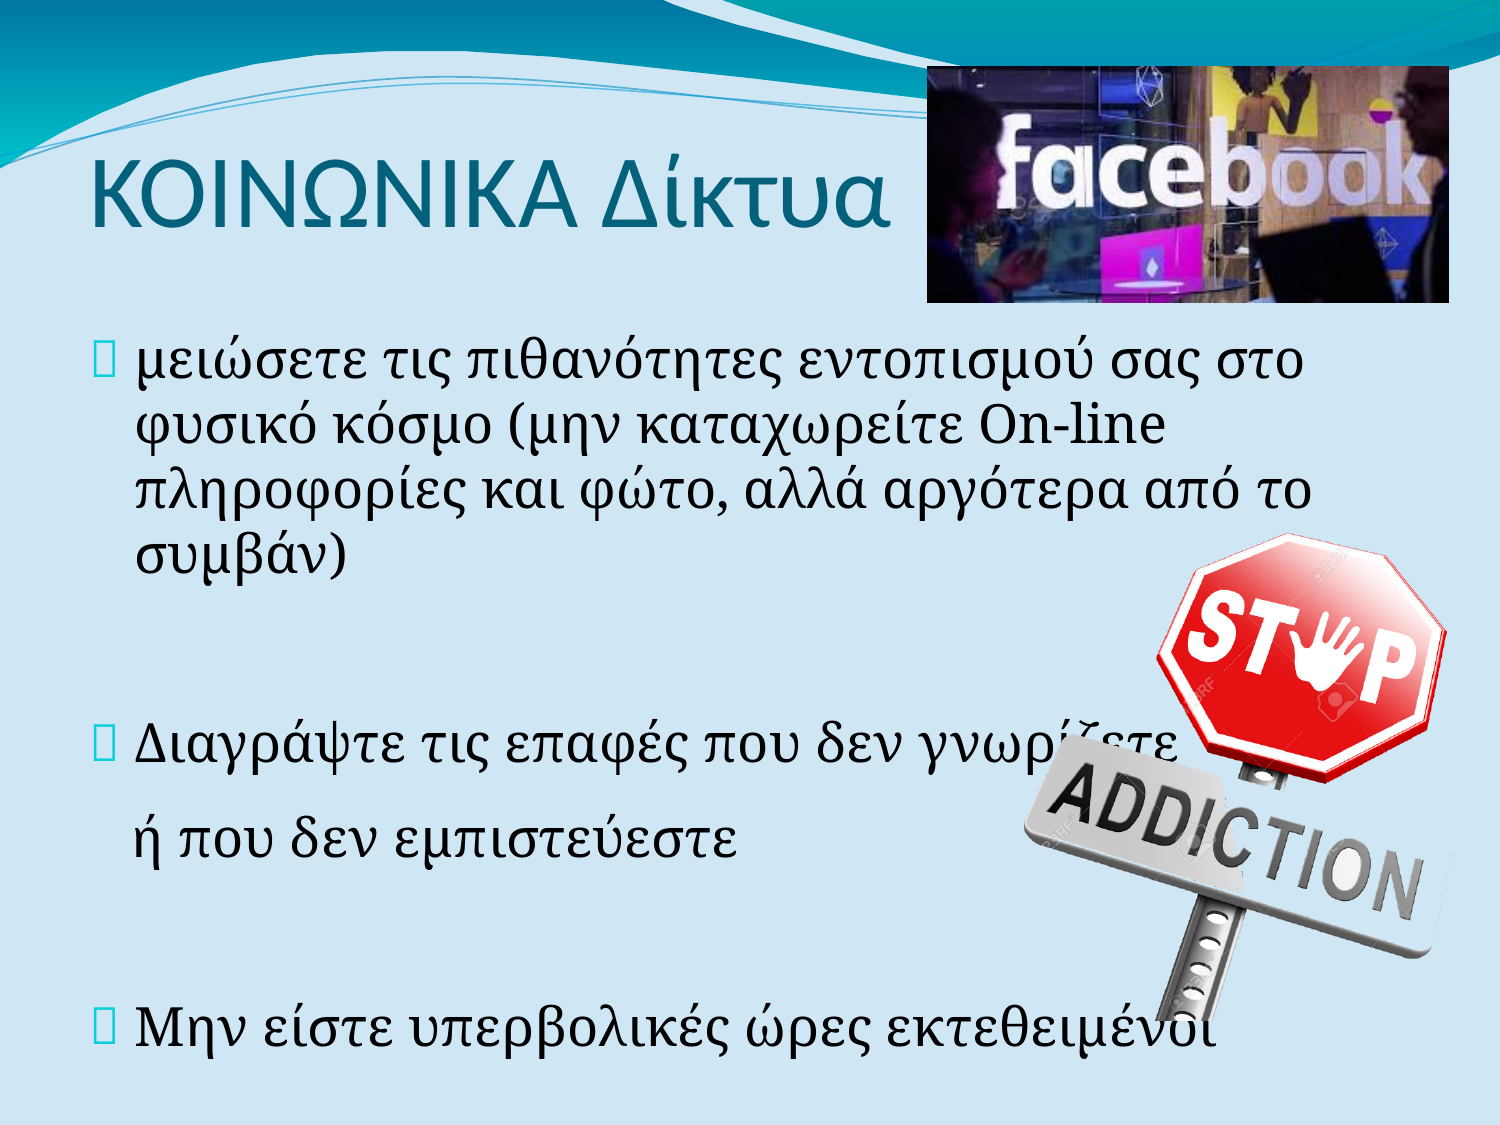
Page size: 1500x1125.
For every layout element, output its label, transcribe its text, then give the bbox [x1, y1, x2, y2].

list μειώσετε τις πιθανότητες εντοπισμού σας στο φυσικό κόσμο (μην καταχωρείτε On-line πληροφορίες και φώτο, αλλά αργότερα από το συμβάν) Διαγράψτε τις επαφές που δεν γνωρίζετε ή που δεν εμπιστεύεστε Μην είστε υπερβολικές ώρες εκτεθειμένοι [75, 317, 1425, 1038]
picture [927, 66, 1449, 303]
picture [1012, 518, 1475, 1021]
title KOINΩΝΙΚΑ Δίκτυα [75, 115, 927, 303]
